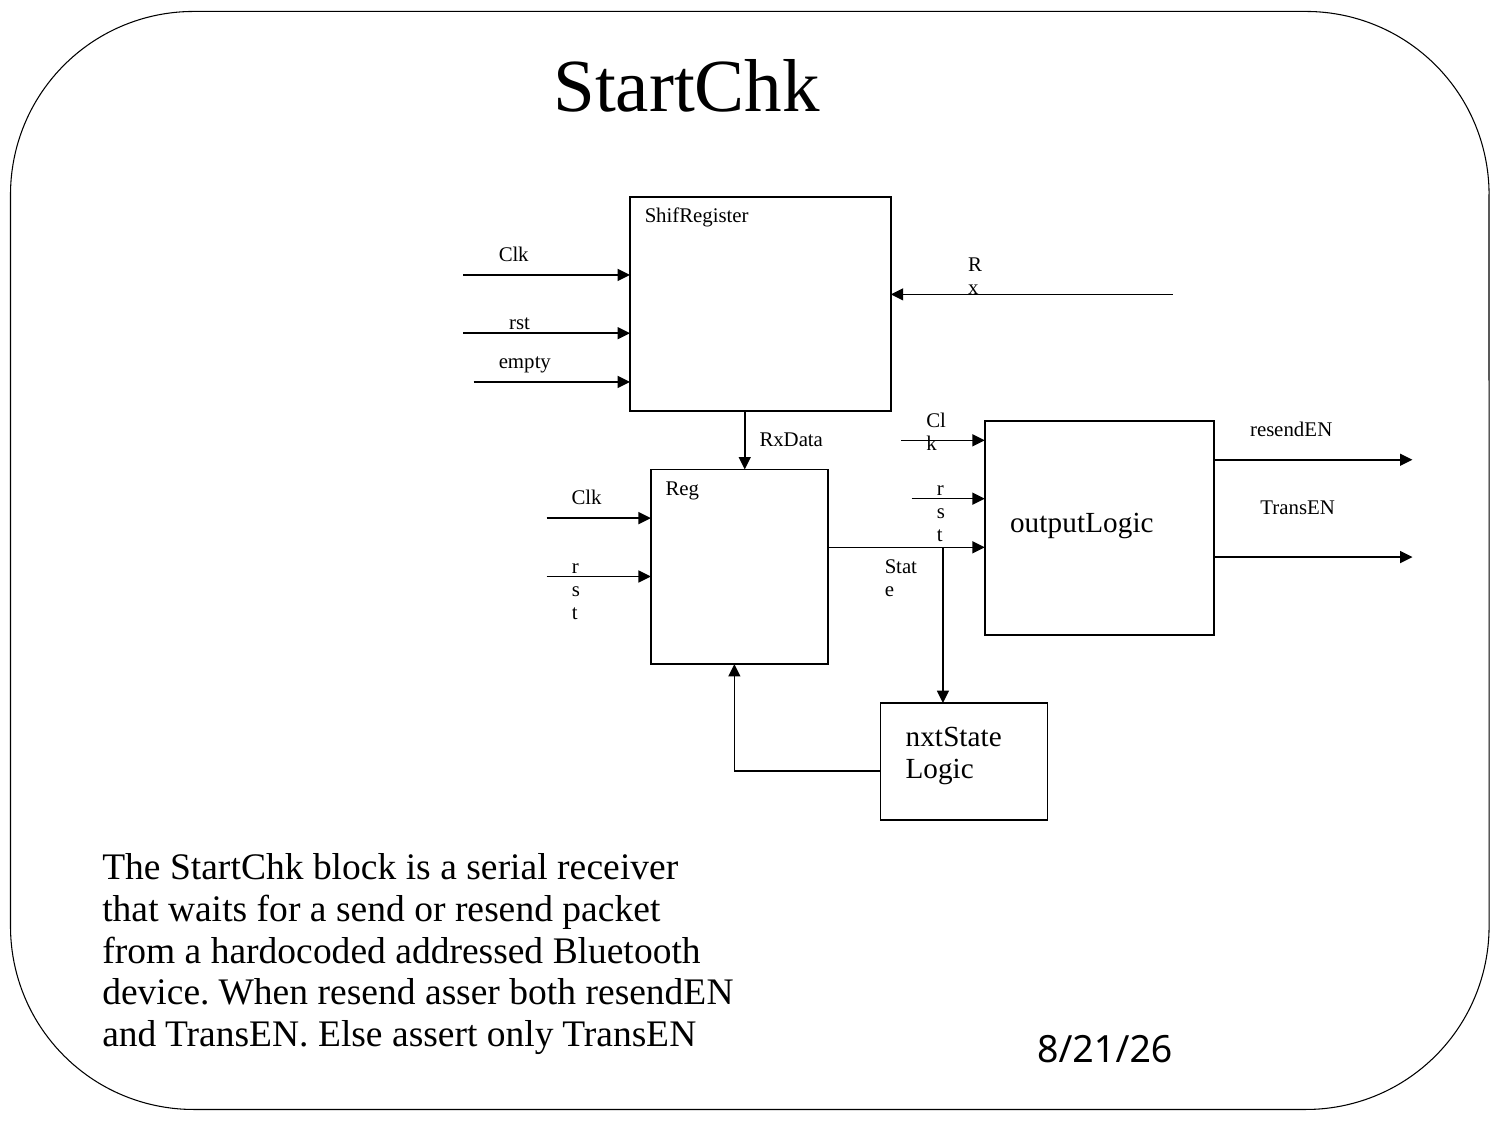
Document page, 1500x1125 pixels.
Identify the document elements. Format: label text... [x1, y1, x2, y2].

text_box Reg [650, 469, 829, 665]
text_box rst [557, 547, 599, 577]
text_box rst [922, 469, 964, 499]
text_box resendEN [1235, 411, 1350, 460]
text_box The StartChk block is a serial receiver that waits for a send or resend packet from a hardocoded addressed Bluetooth device. When resend asser both resendEN and TransEN. Else assert only TransEN [87, 839, 756, 1063]
text_box Rx [953, 245, 996, 285]
text_box RxData [744, 420, 860, 450]
text_box Clk [483, 235, 547, 275]
text_box nxtStateLogic [890, 712, 1027, 810]
text_box Clk [556, 479, 620, 519]
text_box ShifRegister [630, 197, 891, 412]
text_box StartChk [525, 37, 849, 116]
text_box rst [494, 304, 557, 334]
text_box outputLogic [995, 498, 1194, 548]
text_box State [869, 547, 933, 577]
text_box empty [483, 343, 578, 382]
text_box TransEN [1245, 488, 1361, 538]
text_box Clk [911, 401, 964, 441]
